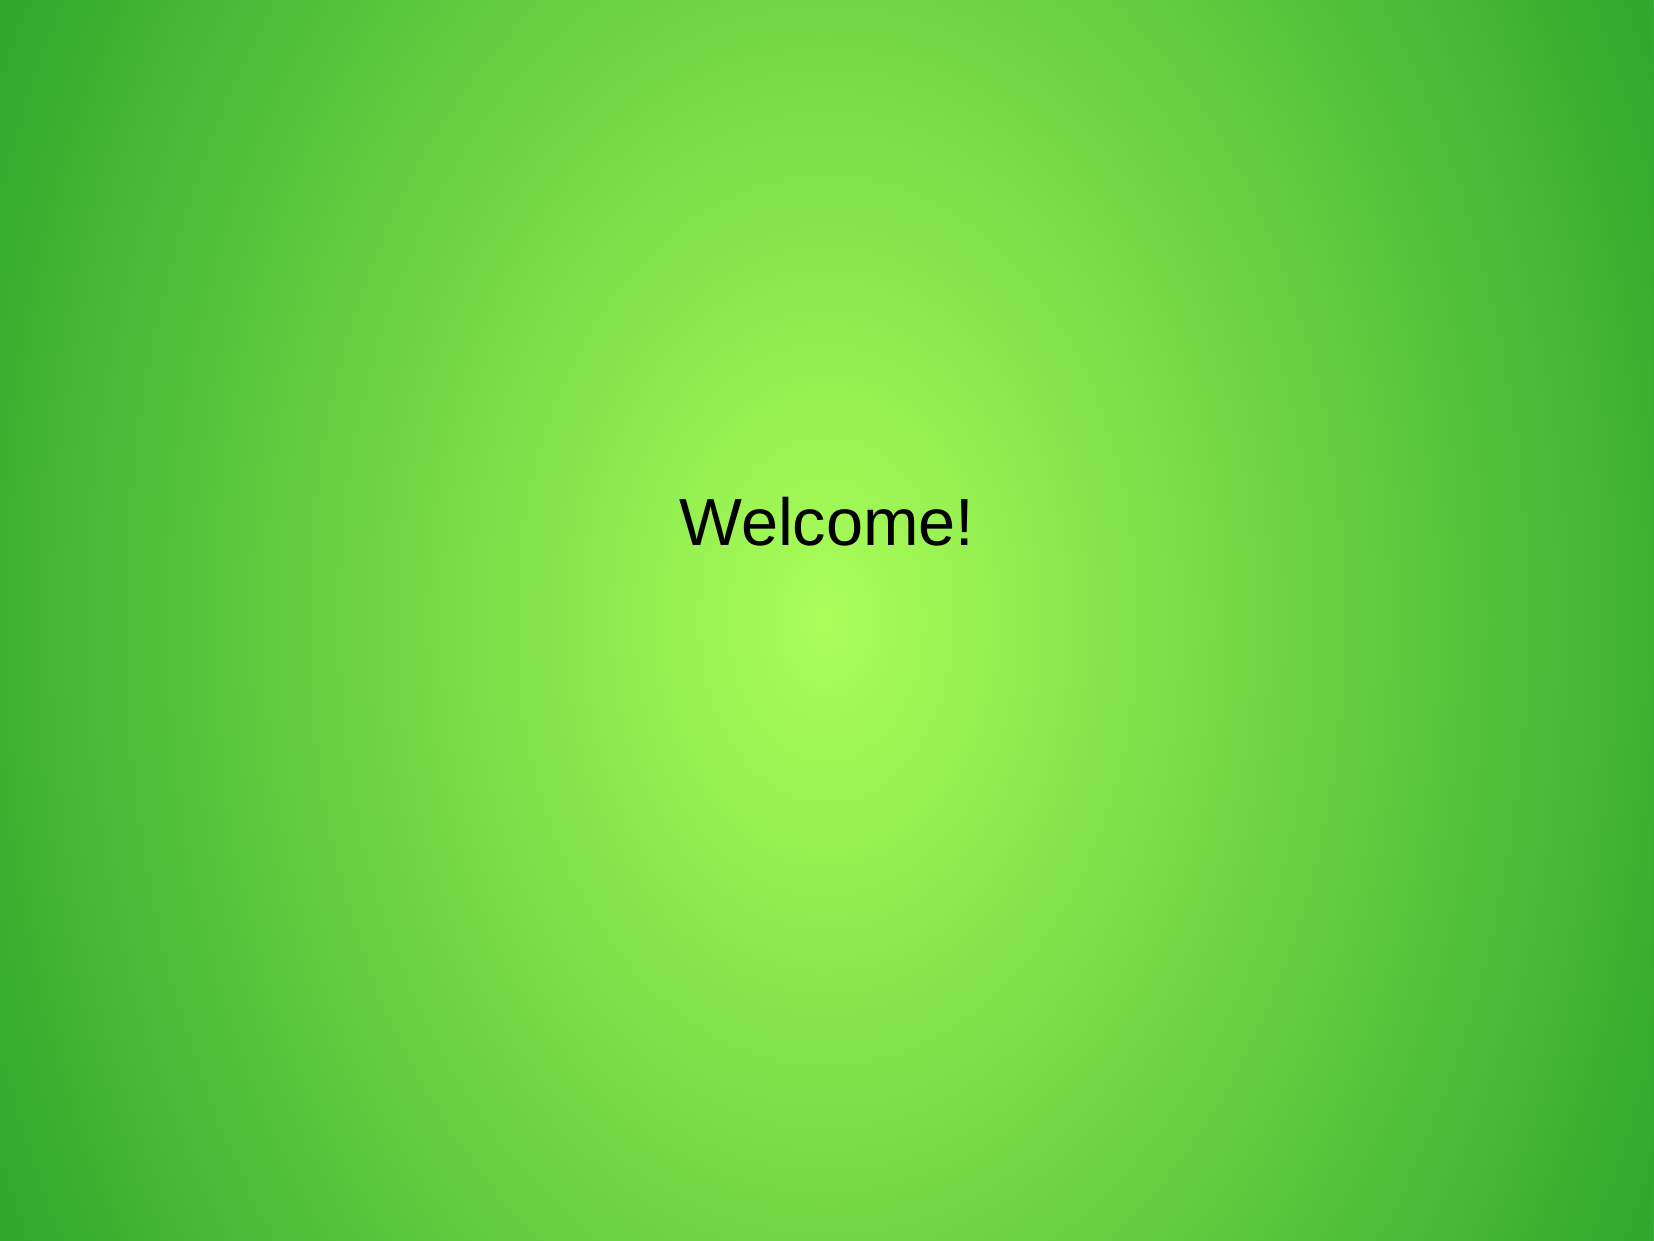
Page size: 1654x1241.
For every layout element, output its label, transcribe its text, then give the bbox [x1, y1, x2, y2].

subtitle Welcome! [82, 47, 1571, 997]
